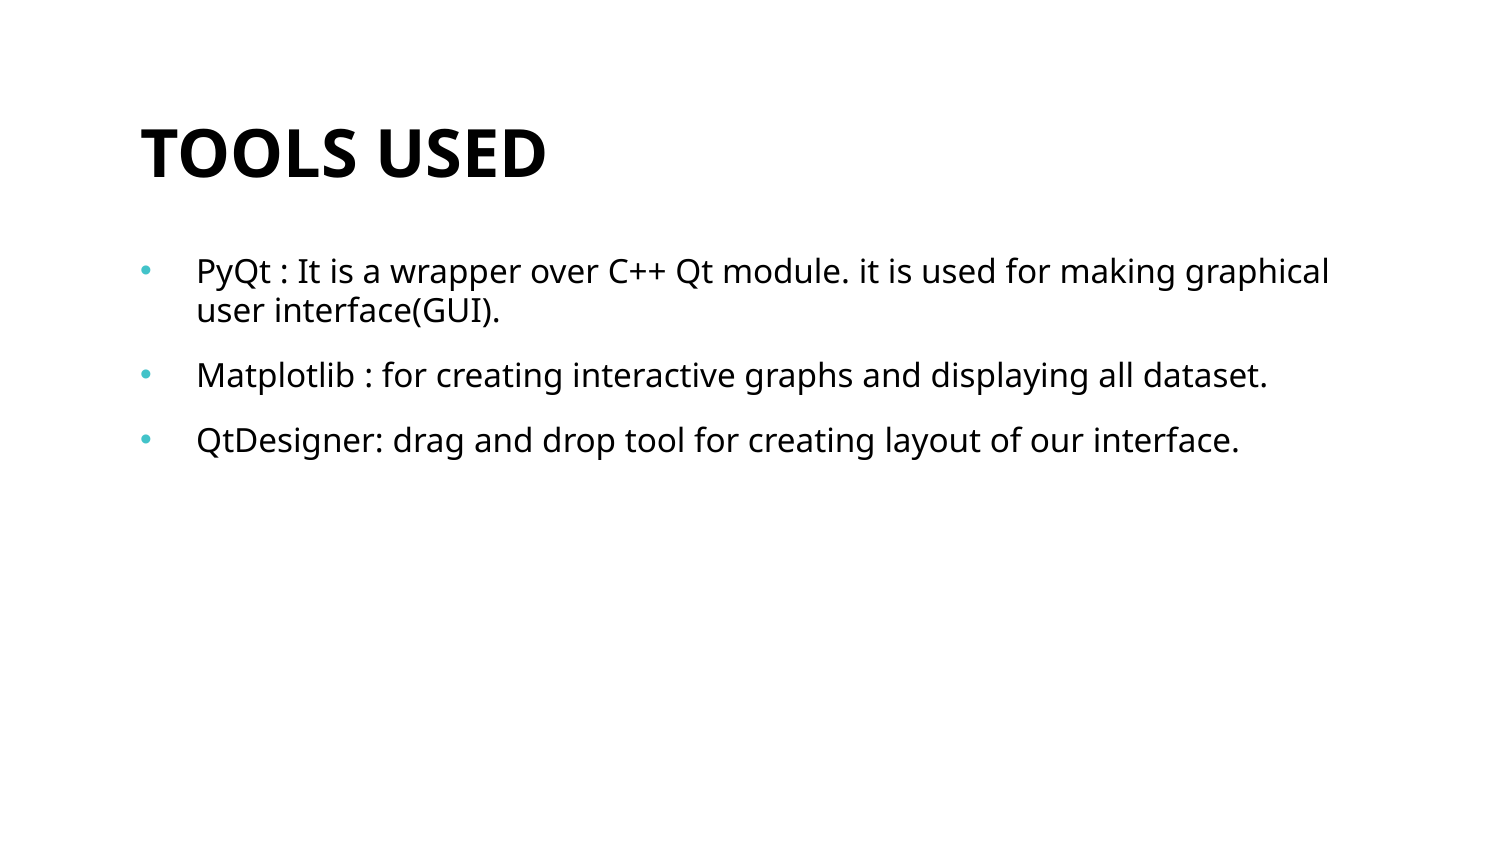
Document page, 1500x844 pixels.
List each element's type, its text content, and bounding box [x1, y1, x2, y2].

list PyQt : It is a wrapper over C++ Qt module. it is used for making graphical user interface(GUI). Matplotlib : for creating interactive graphs and displaying all dataset. QtDesigner: drag and drop tool for creating layout of our interface. [125, 234, 1375, 735]
title TOOLS USED [125, 57, 1375, 198]
